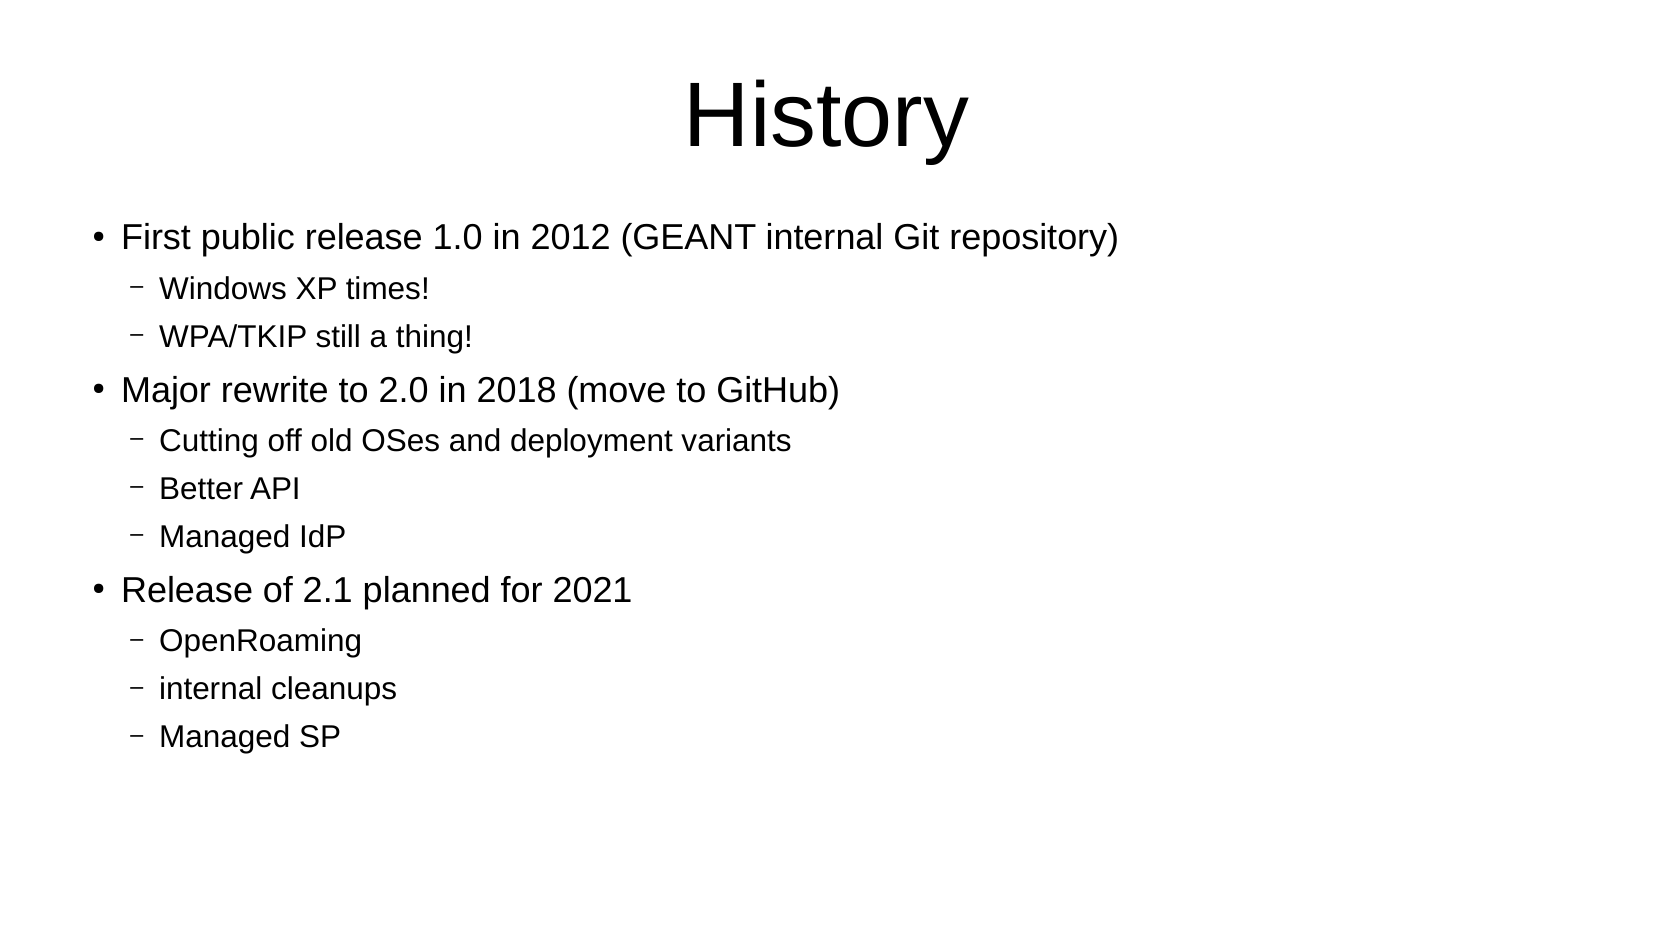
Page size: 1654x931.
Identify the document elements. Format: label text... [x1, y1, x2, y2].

list First public release 1.0 in 2012 (GEANT internal Git repository) Windows XP times! WPA/TKIP still a thing! Major rewrite to 2.0 in 2018 (move to GitHub) Cutting off old OSes and deployment variants Better API Managed IdP Release of 2.1 planned for 2021 OpenRoaming internal cleanups Managed SP [82, 217, 1571, 758]
title History [82, 37, 1571, 193]
